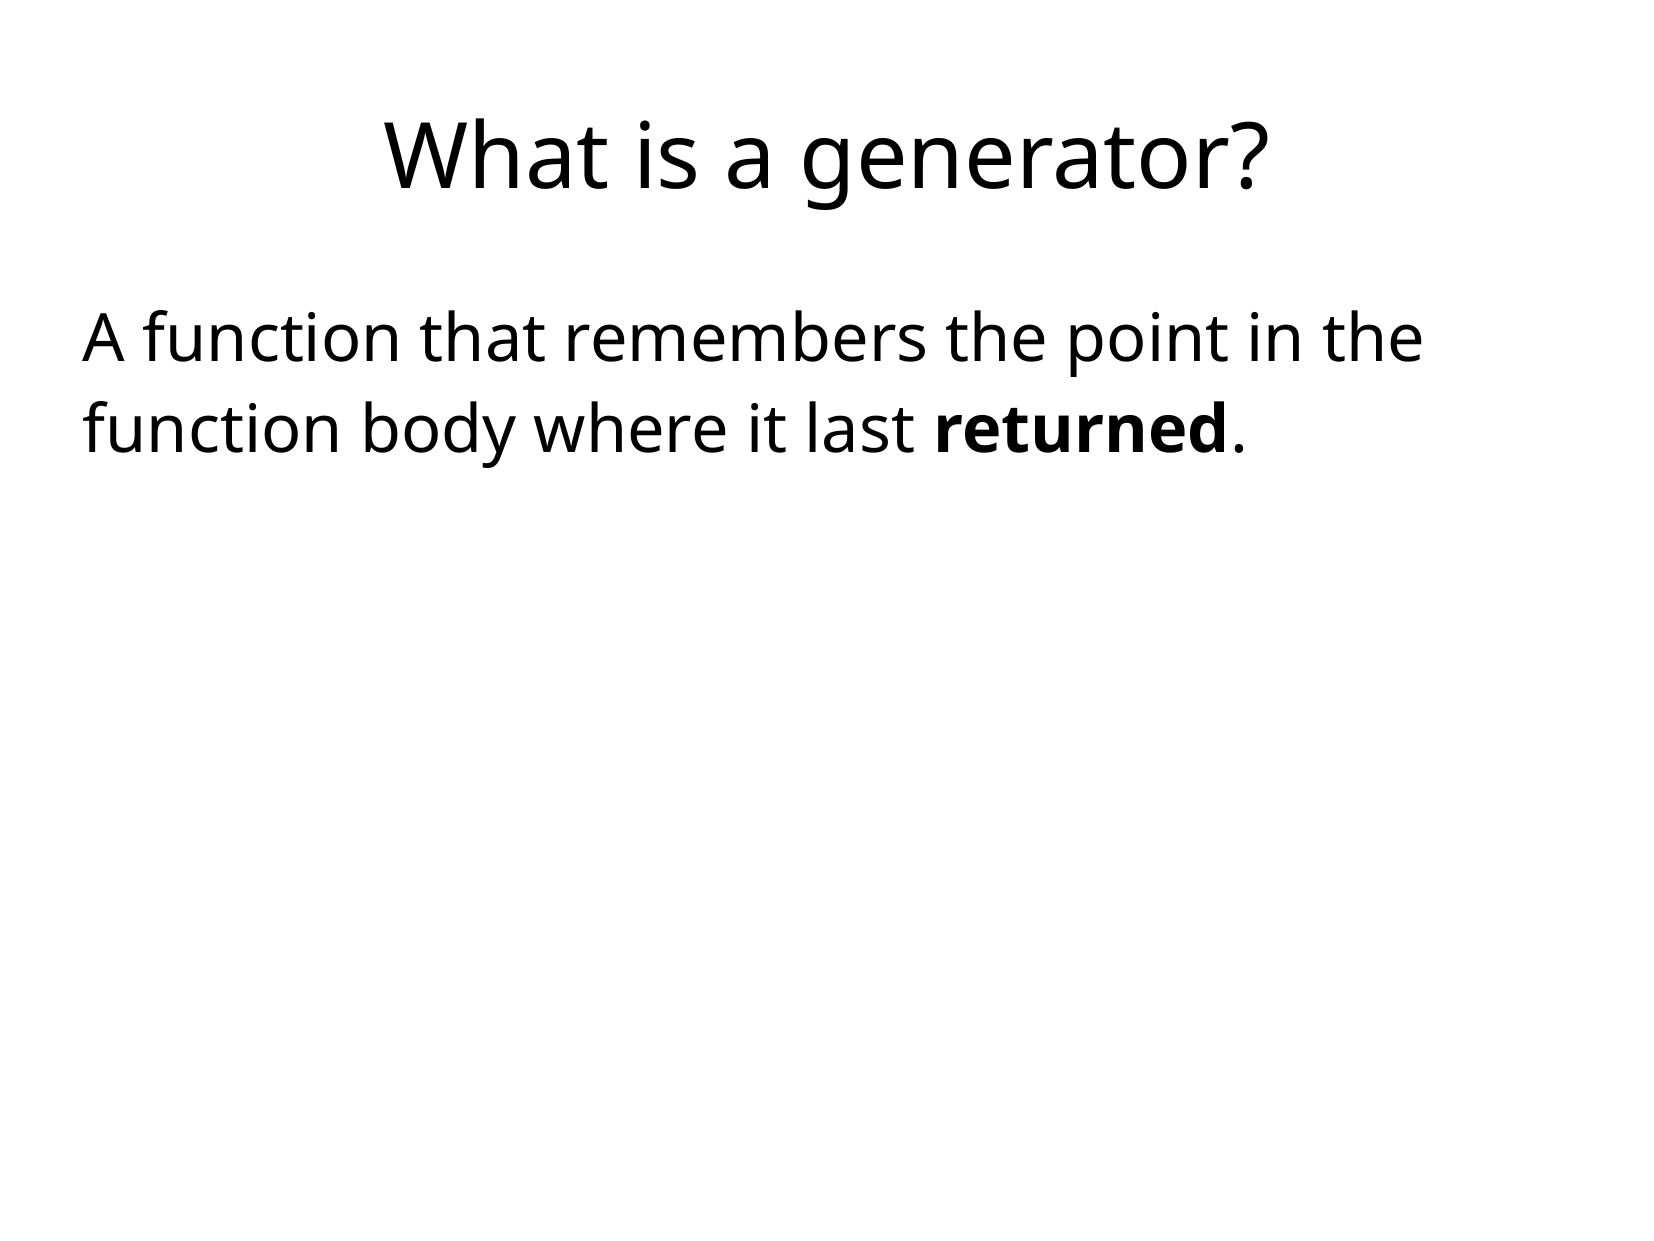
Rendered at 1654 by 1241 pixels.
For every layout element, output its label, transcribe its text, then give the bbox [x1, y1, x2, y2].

list A function that remembers the point in the function body where it last returned. [82, 290, 1571, 1010]
title What is a generator? [82, 49, 1571, 257]
